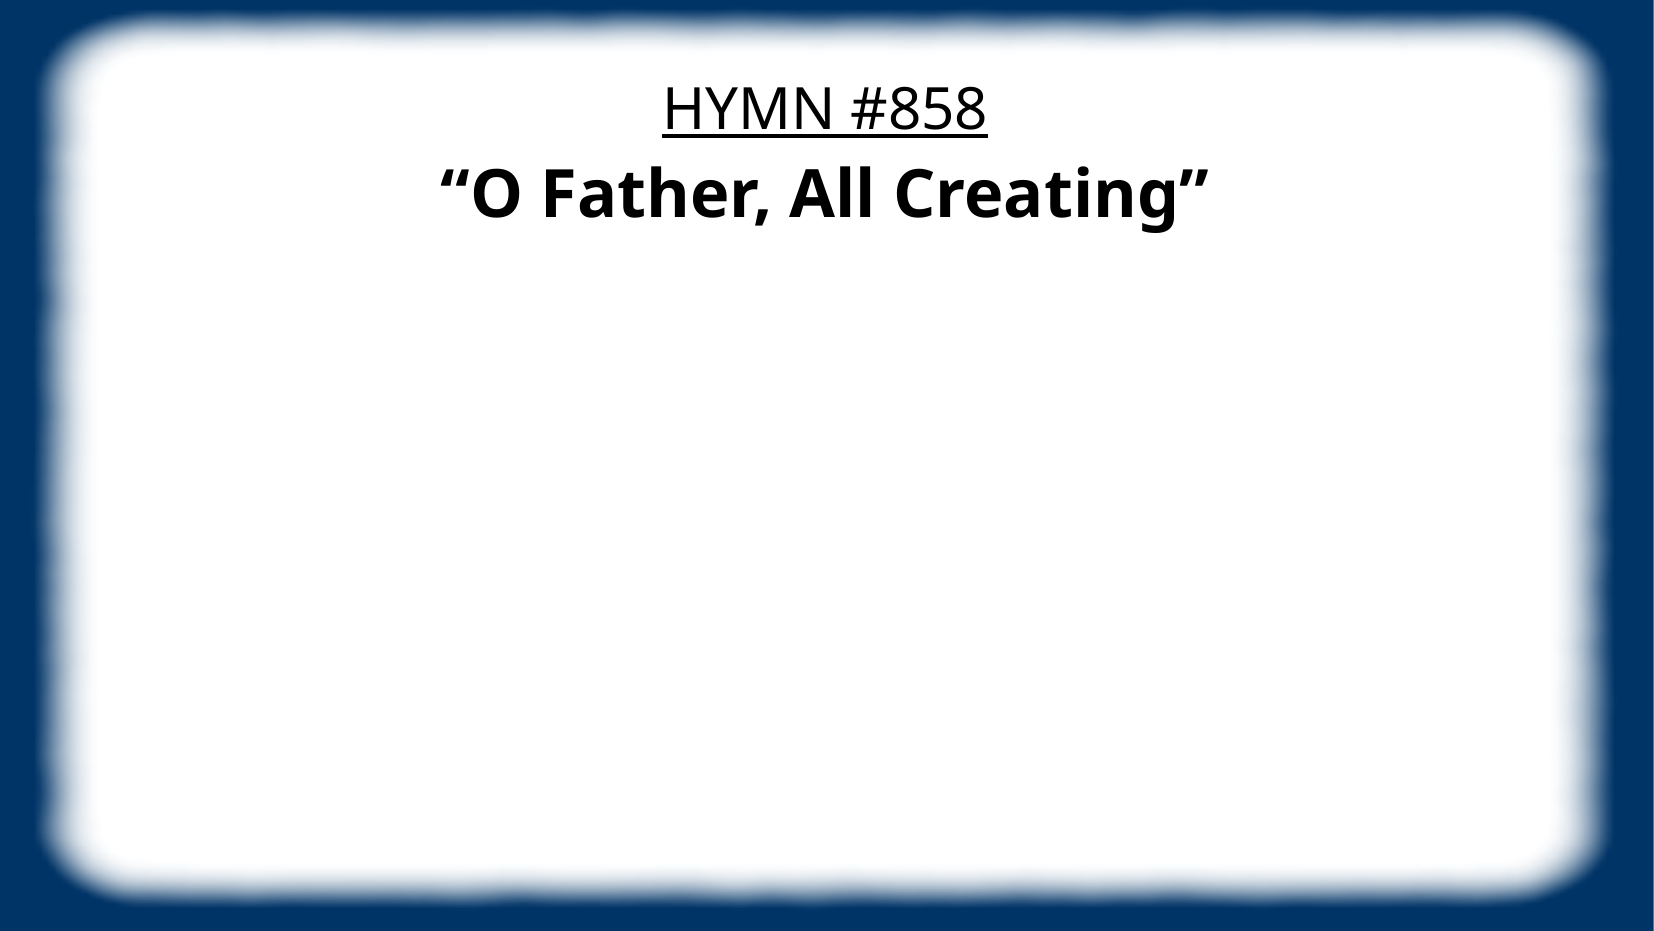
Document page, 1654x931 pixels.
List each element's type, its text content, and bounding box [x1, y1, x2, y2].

picture [0, 0, 1654, 931]
text_box HYMN #858 “O Father, All Creating” [105, 60, 1546, 241]
